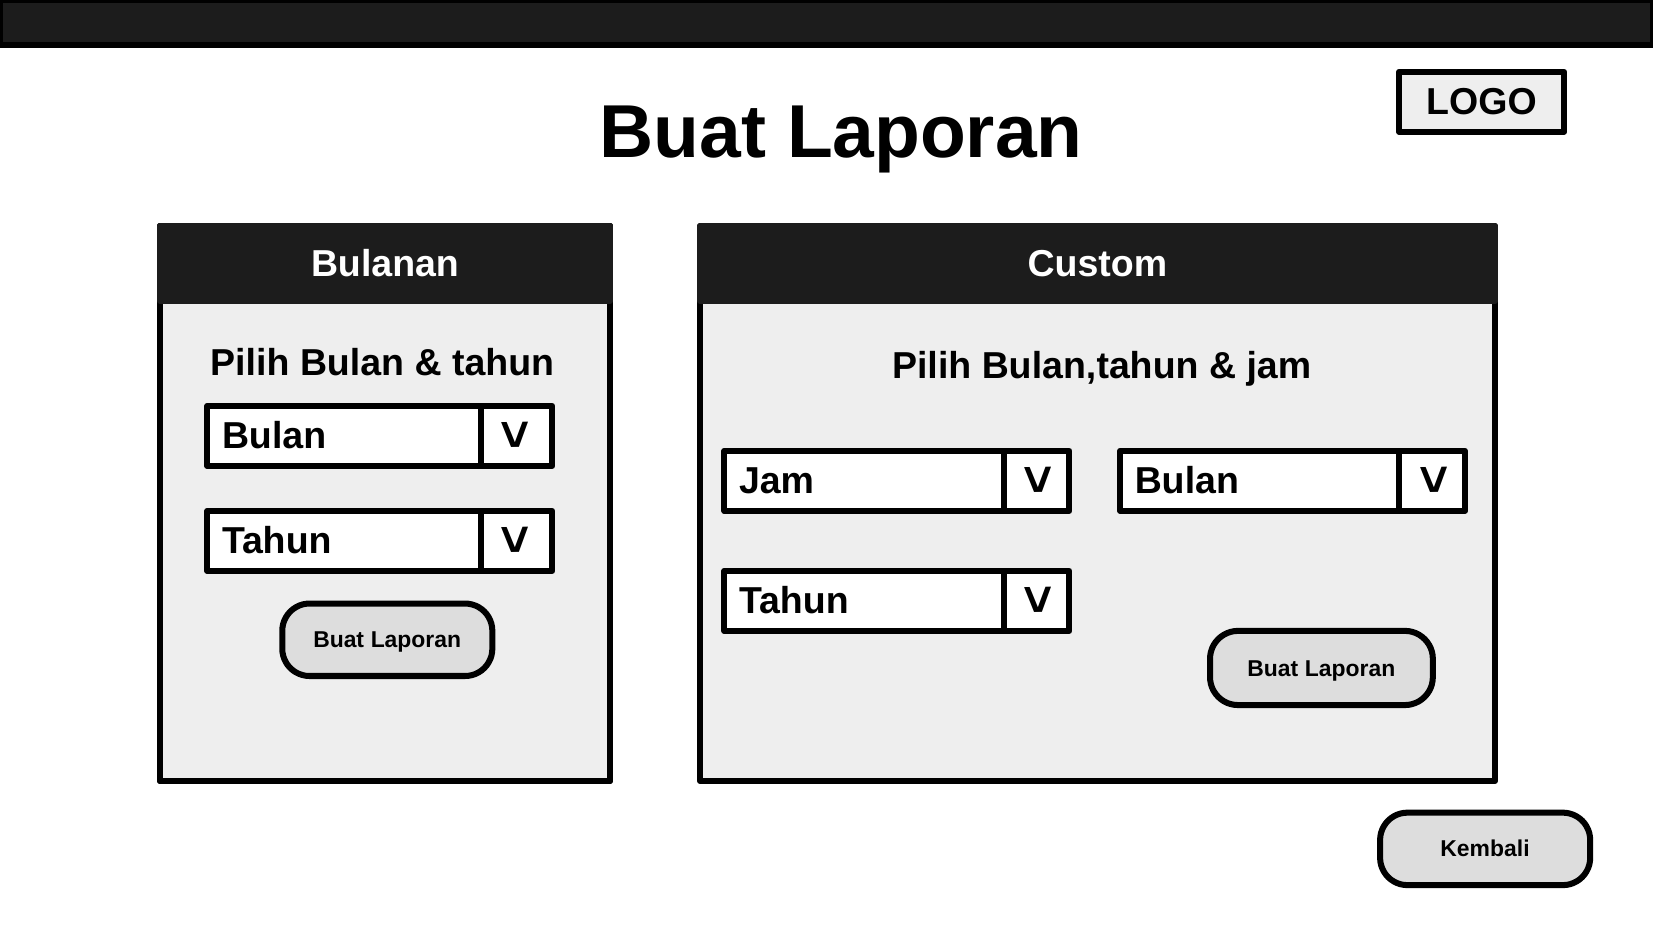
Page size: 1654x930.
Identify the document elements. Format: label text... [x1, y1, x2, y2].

text_box Bulanan [160, 225, 611, 301]
text_box Custom [700, 225, 1496, 301]
text_box Kembali [1380, 812, 1591, 886]
text_box [160, 301, 611, 781]
text_box Buat Laporan [585, 82, 1111, 181]
text_box > [484, 404, 553, 466]
text_box [700, 301, 1496, 781]
text_box > [1003, 449, 1076, 511]
text_box > [1003, 569, 1076, 631]
text_box > [484, 509, 553, 571]
text_box Pilih Bulan,tahun & jam [877, 337, 1328, 394]
text_box Tahun [207, 510, 481, 571]
text_box > [1399, 449, 1471, 511]
text_box Buat Laporan [282, 603, 493, 677]
text_box Bulan [207, 405, 481, 466]
text_box [0, 0, 1653, 46]
text_box Bulan [1120, 450, 1399, 511]
text_box Buat Laporan [1210, 630, 1433, 706]
text_box Pilih Bulan & tahun [195, 334, 581, 391]
text_box LOGO [1399, 71, 1565, 132]
text_box Tahun [724, 570, 1003, 631]
text_box Jam [724, 450, 1003, 511]
